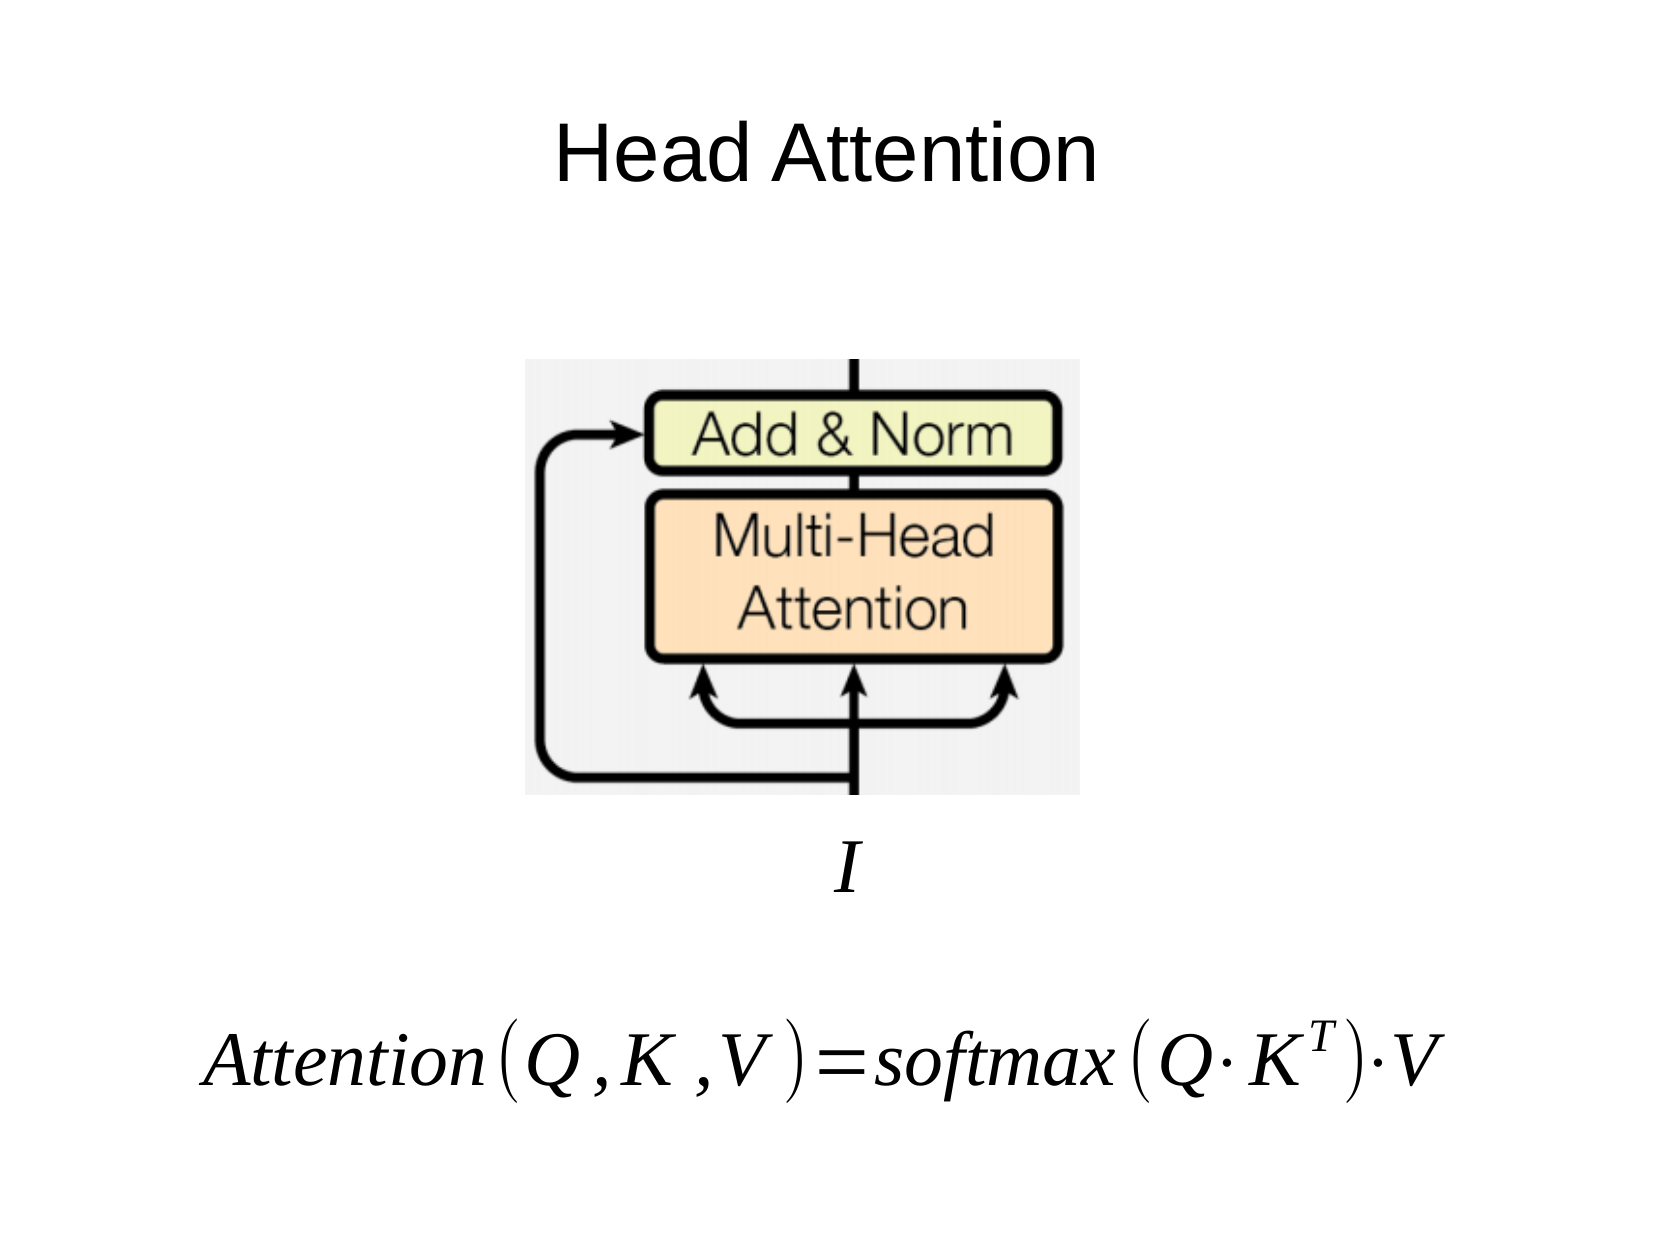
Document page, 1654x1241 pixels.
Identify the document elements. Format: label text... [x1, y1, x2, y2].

chart [810, 825, 886, 912]
chart [173, 1007, 1471, 1111]
picture [525, 359, 1080, 796]
title Head Attention [82, 16, 1571, 290]
